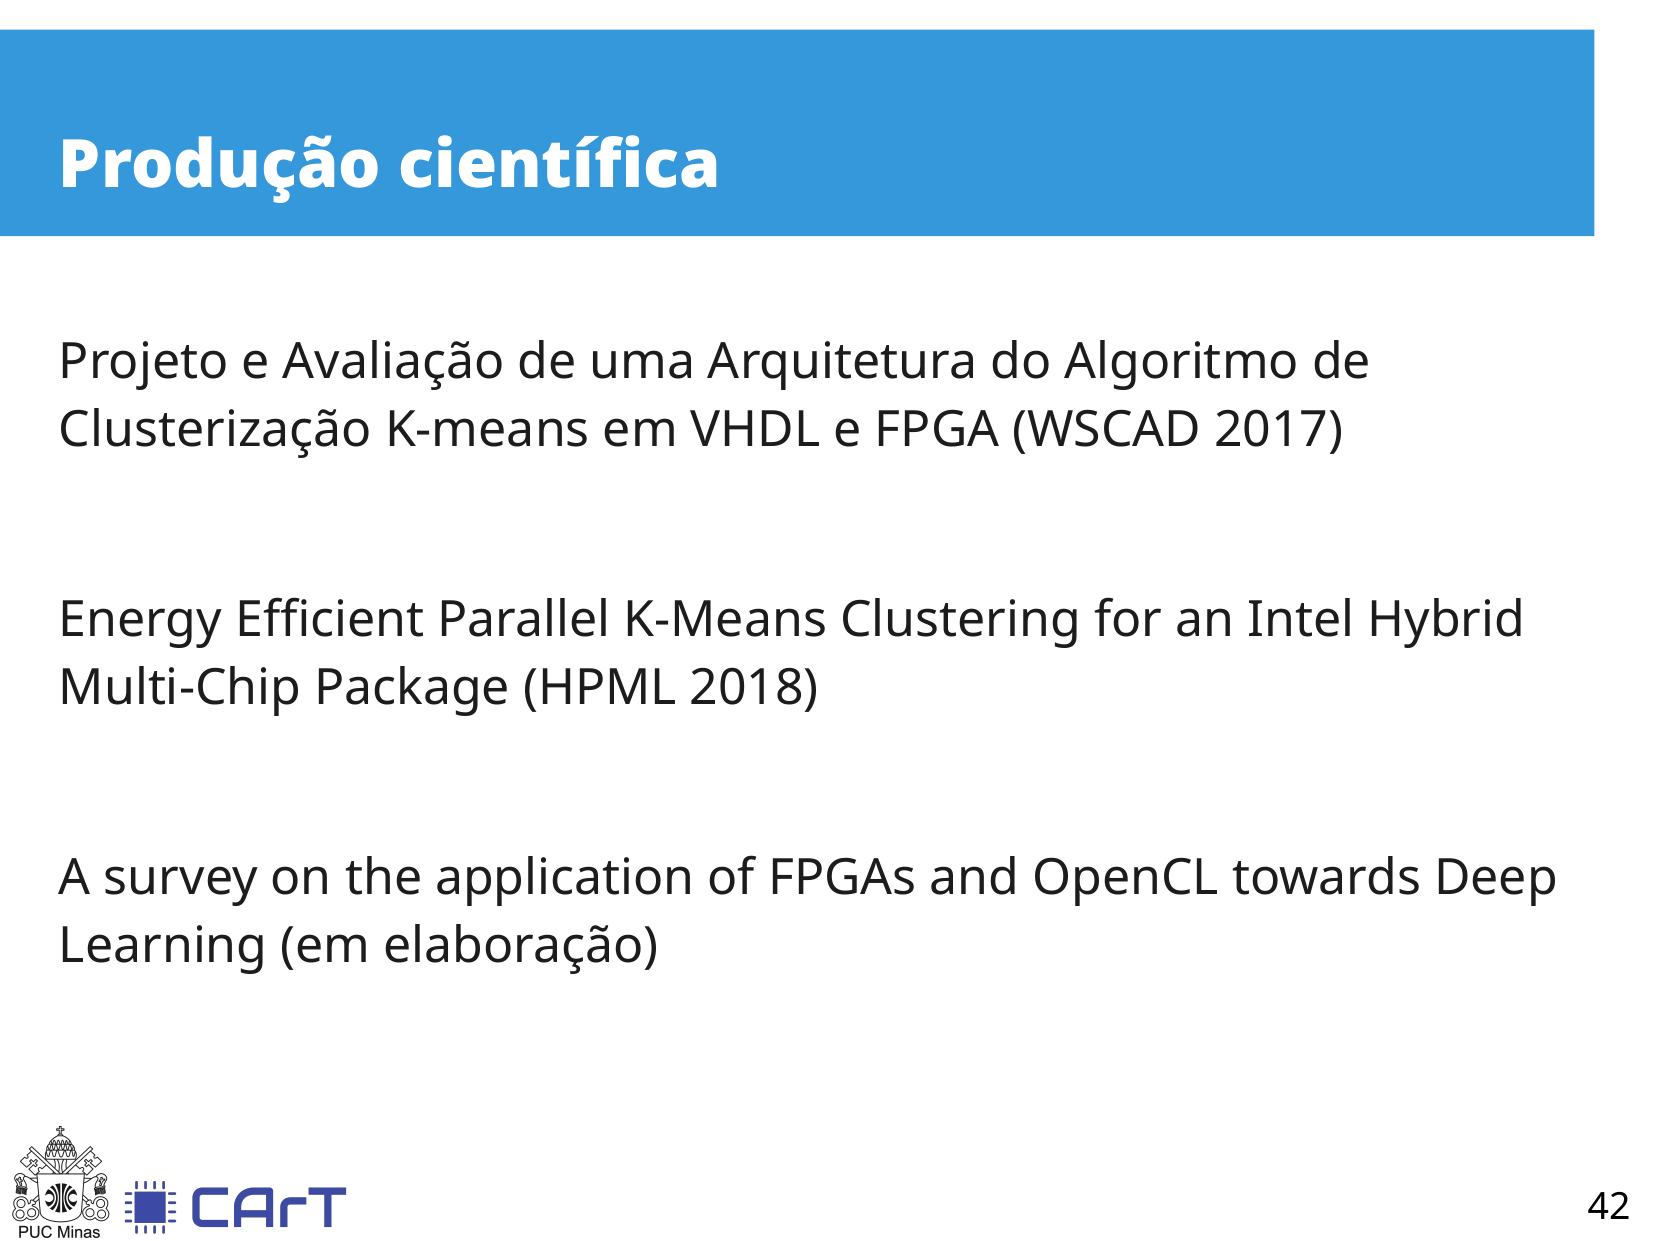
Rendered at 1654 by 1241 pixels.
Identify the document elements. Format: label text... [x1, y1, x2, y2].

picture [0, 1126, 119, 1241]
picture [124, 1181, 347, 1235]
title Produção científica [59, 59, 1595, 207]
list Projeto e Avaliação de uma Arquitetura do Algoritmo de Clusterização K-means em VHDL e FPGA (WSCAD 2017) Energy Efficient Parallel K-Means Clustering for an Intel Hybrid Multi-Chip Package (HPML 2018) A survey on the application of FPGAs and OpenCL towards Deep Learning (em elaboração) [59, 324, 1565, 1093]
